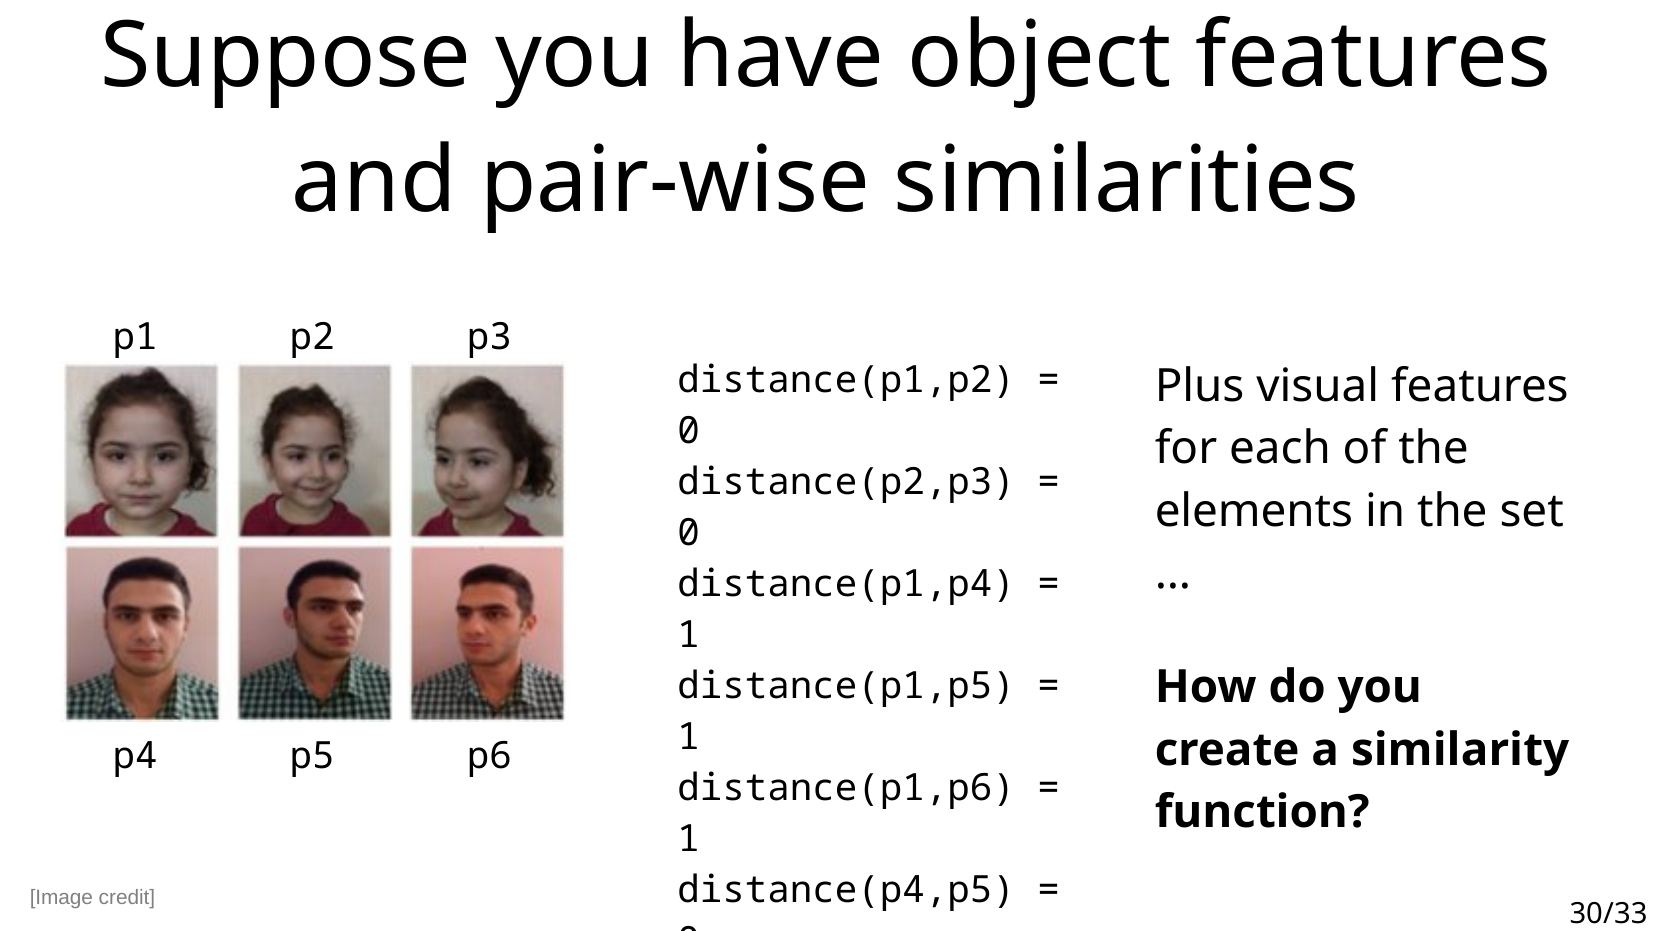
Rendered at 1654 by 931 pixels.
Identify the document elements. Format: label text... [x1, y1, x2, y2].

text_box Plus visual features for each of the elements in the set … How do you create a similarity function? [1140, 345, 1591, 782]
title Suppose you have object features and pair-wise similarities [82, 0, 1571, 243]
text_box p5 [237, 721, 388, 786]
picture [53, 361, 571, 722]
text_box distance(p1,p2) = 0 distance(p2,p3) = 0 distance(p1,p4) = 1 distance(p1,p5) = 1 distance(p1,p6) = 1 distance(p4,p5) = 0 distance(p5,p6) = 0 ... [662, 345, 1098, 871]
text_box p4 [60, 721, 211, 786]
text_box p1 [60, 301, 211, 367]
text_box [Image credit] [15, 878, 1642, 924]
text_box p6 [414, 721, 565, 786]
text_box p3 [414, 301, 565, 367]
text_box p2 [237, 301, 388, 367]
